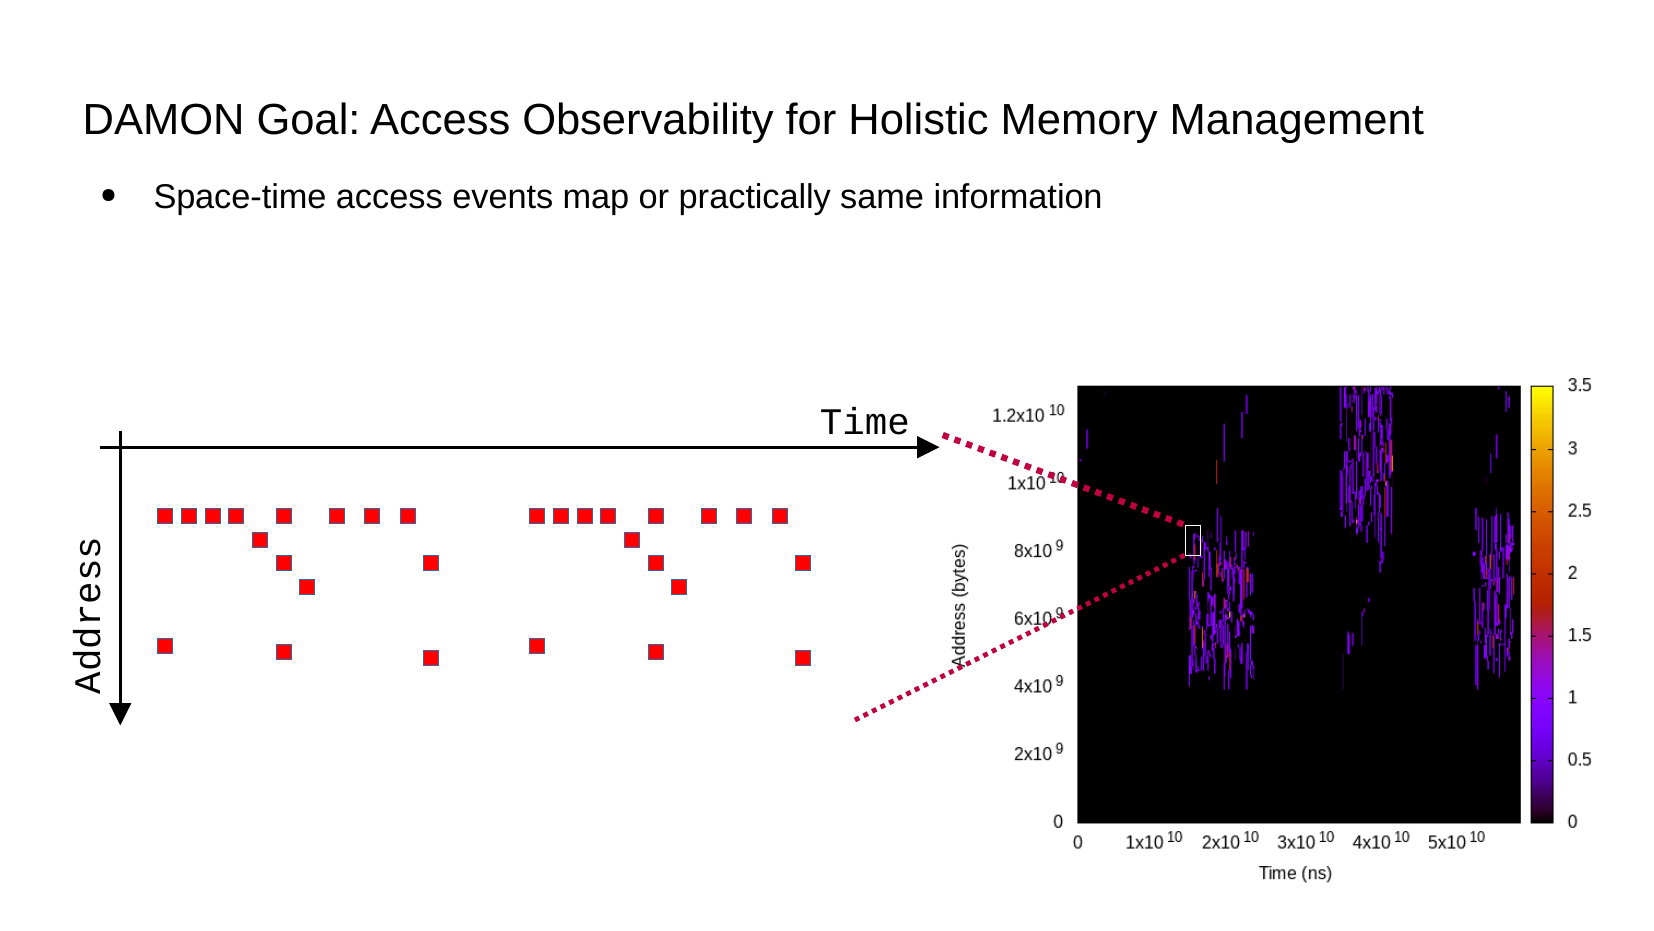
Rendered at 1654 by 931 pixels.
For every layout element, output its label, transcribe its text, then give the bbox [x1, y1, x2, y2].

text_box [276, 555, 292, 571]
text_box [228, 508, 244, 524]
text_box [577, 508, 593, 524]
text_box [181, 508, 197, 524]
text_box [648, 508, 664, 524]
picture [942, 365, 1641, 889]
title DAMON Goal: Access Observability for Holistic Memory Management [82, 81, 1571, 157]
text_box [252, 532, 268, 548]
text_box [423, 555, 439, 571]
text_box [529, 508, 545, 524]
text_box [400, 508, 416, 524]
text_box Time [805, 396, 925, 454]
text_box Address [61, 510, 179, 709]
text_box [648, 555, 664, 571]
text_box [423, 650, 439, 666]
text_box [276, 644, 292, 660]
text_box [364, 508, 380, 524]
text_box [553, 508, 569, 524]
text_box [648, 644, 664, 660]
text_box [795, 650, 811, 666]
text_box [671, 579, 687, 595]
text_box [736, 508, 752, 524]
text_box [299, 579, 315, 595]
text_box [205, 508, 221, 524]
text_box [329, 508, 345, 524]
text_box [529, 638, 545, 654]
text_box [624, 532, 640, 548]
text_box [701, 508, 717, 524]
list Space-time access events map or practically same information [82, 177, 1571, 833]
text_box [276, 508, 292, 524]
text_box [772, 508, 788, 524]
text_box [795, 555, 811, 571]
text_box [600, 508, 616, 524]
